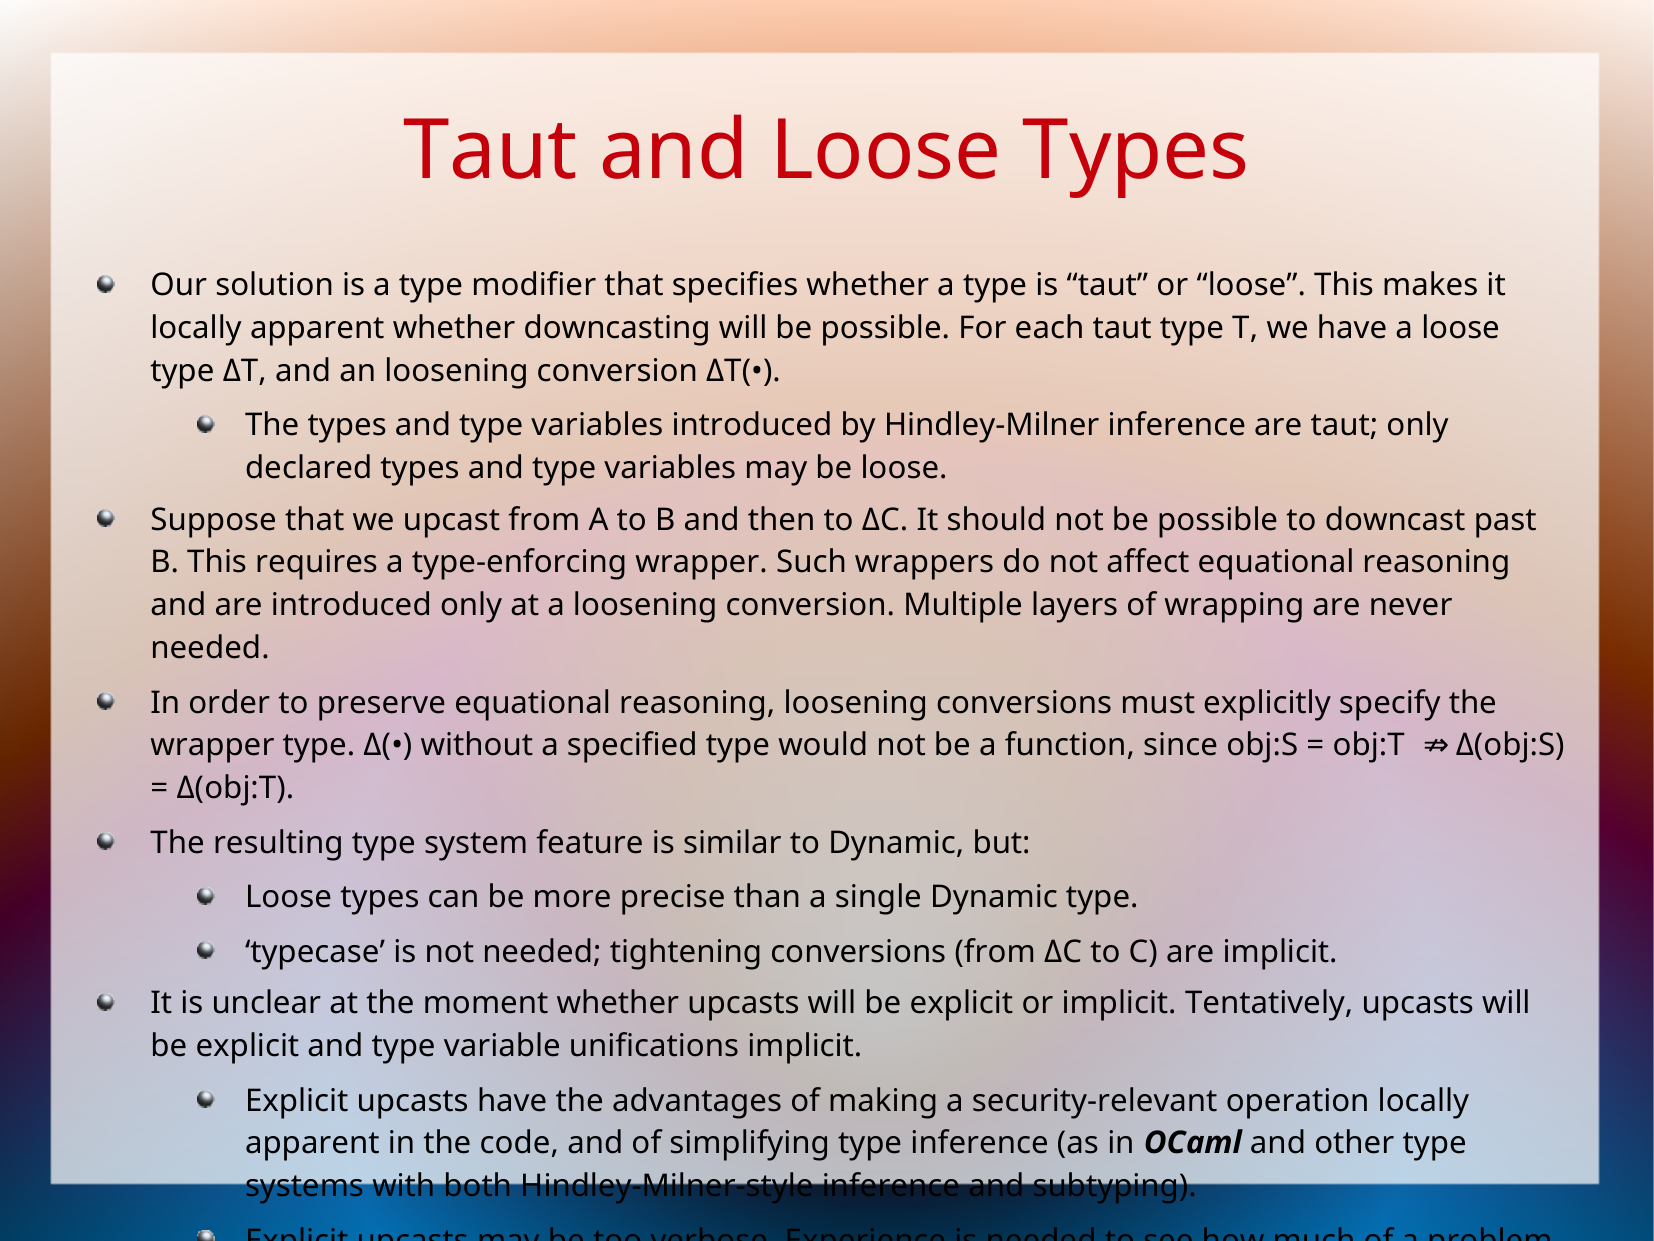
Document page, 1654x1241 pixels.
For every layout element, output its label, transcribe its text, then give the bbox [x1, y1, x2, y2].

picture [824, 1236, 832, 1241]
picture [1045, 1236, 1054, 1241]
picture [1368, 1236, 1377, 1241]
picture [572, 1236, 580, 1241]
picture [1064, 1236, 1072, 1241]
picture [933, 1236, 941, 1241]
picture [609, 1236, 618, 1241]
picture [1226, 1236, 1235, 1241]
picture [721, 1236, 730, 1241]
picture [381, 1236, 389, 1241]
picture [1433, 1236, 1441, 1241]
picture [1027, 1236, 1035, 1241]
picture [881, 1236, 889, 1241]
picture [628, 1236, 637, 1241]
picture [493, 1236, 501, 1241]
picture [671, 1236, 679, 1241]
picture [842, 1236, 850, 1241]
picture [1464, 1236, 1473, 1241]
picture [1539, 1236, 1547, 1241]
picture [703, 1236, 711, 1241]
picture [1484, 1236, 1492, 1241]
picture [991, 1236, 999, 1241]
picture [1121, 1236, 1130, 1241]
picture [900, 1236, 908, 1241]
picture [1510, 1236, 1518, 1241]
picture [553, 1236, 561, 1241]
picture [1163, 1236, 1171, 1241]
title Taut and Loose Types [82, 55, 1571, 237]
picture [1009, 1236, 1017, 1241]
picture [1207, 1236, 1215, 1241]
picture [284, 1236, 292, 1241]
picture [1342, 1236, 1350, 1241]
picture [1180, 1236, 1188, 1241]
picture [1288, 1236, 1296, 1241]
picture [1082, 1236, 1091, 1241]
picture [755, 1236, 763, 1241]
list Our solution is a type modifier that specifies whether a type is “taut” or “loose”. This makes it locally apparent whether downcasting will be possible. For each taut type T, we have a loose type ΔT, and an loosening conversion ΔT(•). The types and type variables introduced by Hindley-Milner inference are taut; only declared types and type variables may be loose. Suppose that we upcast from A to B and then to ΔC. It should not be possible to downcast past B. This requires a type-enforcing wrapper. Such wrappers do not affect equational reasoning and are introduced only at a loosening conversion. Multiple layers of wrapping are never needed. In order to preserve equational reasoning, loosening conversions must explicitly specify the wrapper type. Δ(•) without a specified type would not be a function, since obj:S = obj:T ⇏ Δ(obj:S) = Δ(obj:T). The resulting type system feature is similar to Dynamic, but: Loose types can be more precise than a single Dynamic type. ‘typecase’ is not needed; tightening conversions (from ΔC to C) are implicit. It is unclear at the moment whether upcasts will be explicit or implicit. Tentatively, upcasts will be explicit and type variable unifications implicit. Explicit upcasts have the advantages of making a security-relevant operation locally apparent in the code, and of simplifying type inference (as in OCaml and other type systems with both Hindley-Milner-style inference and subtyping). Explicit upcasts may be too verbose. Experience is needed to see how much of a problem that is. [FIXME mention Crary interpretation of subtyping?] [79, 262, 1568, 1132]
picture [0, 0, 1654, 1241]
